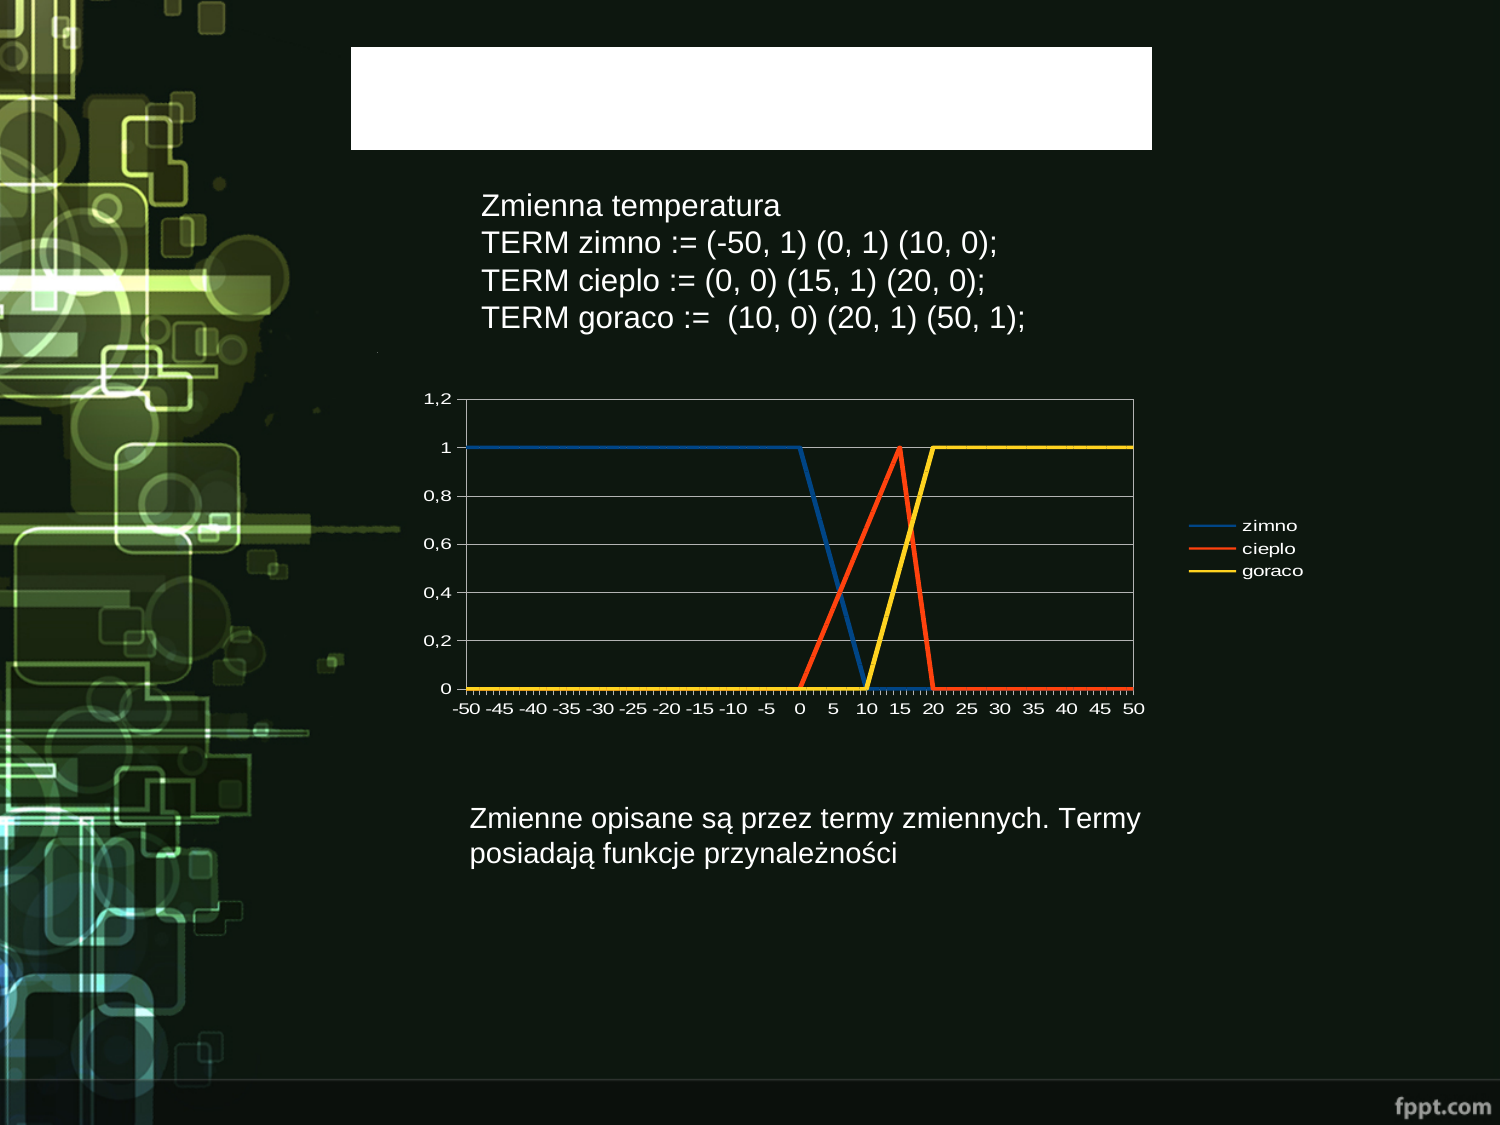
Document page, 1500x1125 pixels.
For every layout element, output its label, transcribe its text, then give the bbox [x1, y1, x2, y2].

text_box Zmienna temperatura TERM zimno := (-50, 1) (0, 1) (10, 0); TERM cieplo := (0, 0) (15, 1) (20, 0); TERM goraco := (10, 0) (20, 1) (50, 1); [466, 177, 1217, 343]
picture [0, 0, 1500, 1125]
text_box Zmienne opisane są przez termy zmiennych. Termy posiadają funkcje przynależności [454, 791, 1205, 877]
title Zmienne wejściowe [76, 0, 1427, 188]
